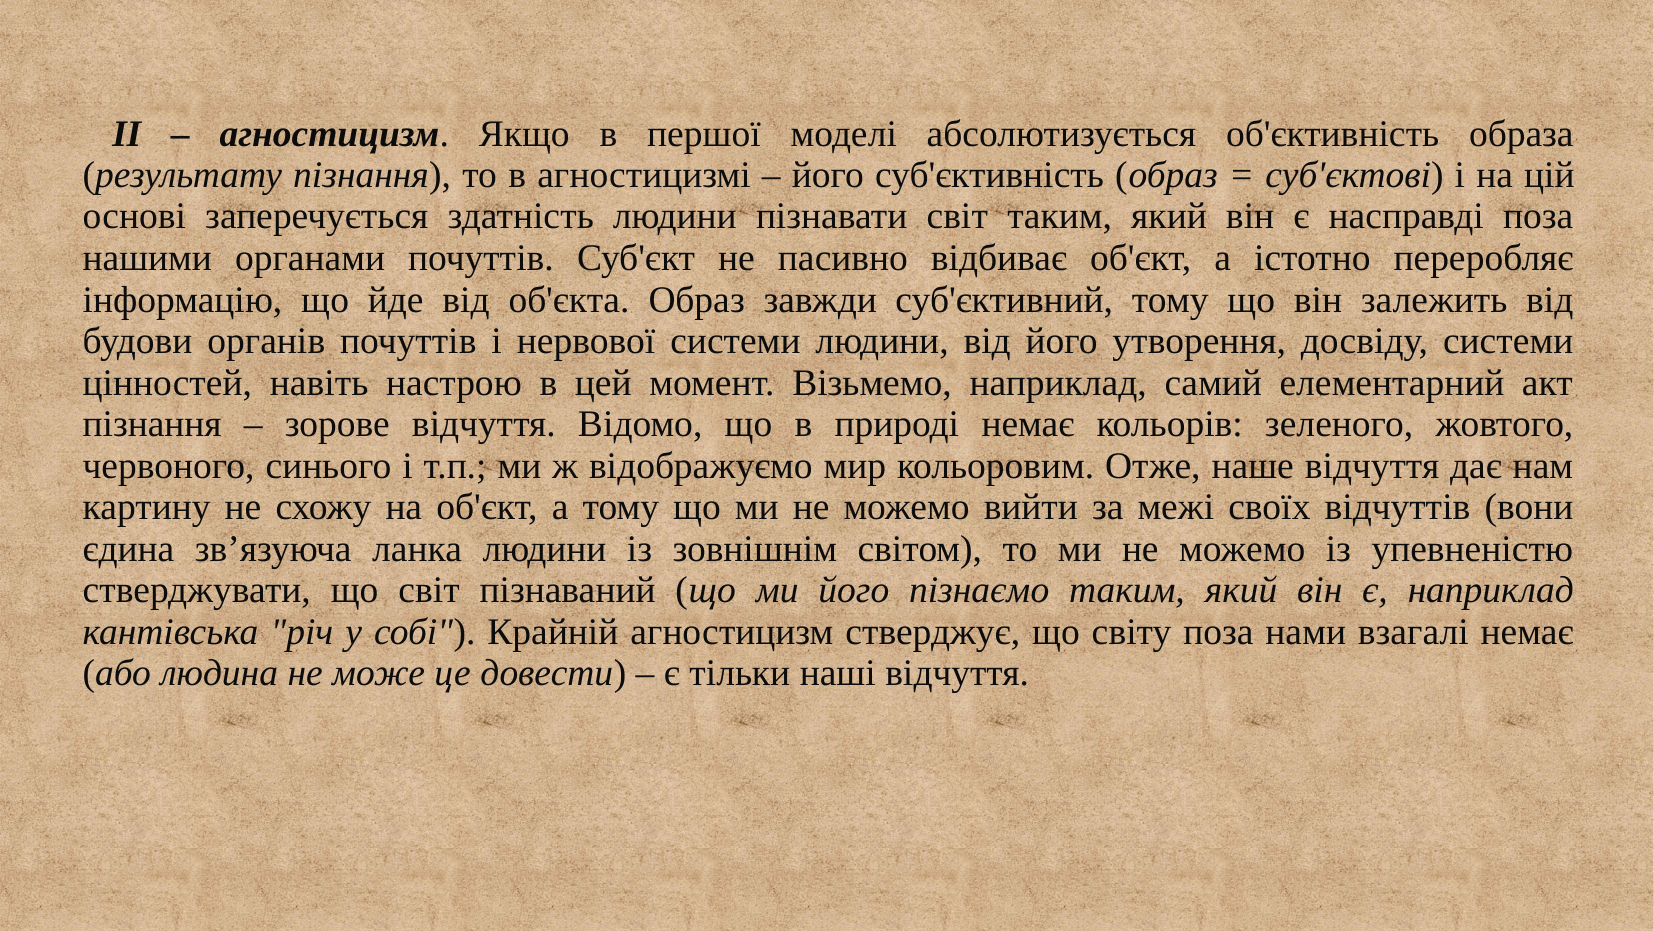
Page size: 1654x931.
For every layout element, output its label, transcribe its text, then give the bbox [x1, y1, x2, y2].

list II – агностицизм. Якщо в першої моделі абсолютизується об'єктивність образа (результату пізнання), то в агностицизмі – його суб'єктивність (образ = суб'єктові) і на цій основі заперечується здатність людини пізнавати світ таким, який він є насправді поза нашими органами почуттів. Суб'єкт не пасивно відбиває об'єкт, а істотно переробляє інформацію, що йде від об'єкта. Образ завжди суб'єктивний, тому що він залежить від будови органів почуттів і нервової системи людини, від його утворення, досвіду, системи цінностей, навіть настрою в цей момент. Візьмемо, наприклад, самий елементарний акт пізнання – зорове відчуття. Відомо, що в природі немає кольорів: зеленого, жовтого, червоного, синього і т.п.; ми ж відображуємо мир кольоровим. Отже, наше відчуття дає нам картину не схожу на об'єкт, а тому що ми не можемо вийти за межі своїх відчуттів (вони єдина зв’язуюча ланка людини із зовнішнім світом), то ми не можемо із упевненістю стверджувати, що світ пізнаваний (що ми його пізнаємо таким, який він є, наприклад кантівська "річ у собі"). Крайній агностицизм стверджує, що світу поза нами взагалі немає (або людина не може це довести) – є тільки наші відчуття. [82, 112, 1576, 826]
picture [0, 0, 1654, 931]
